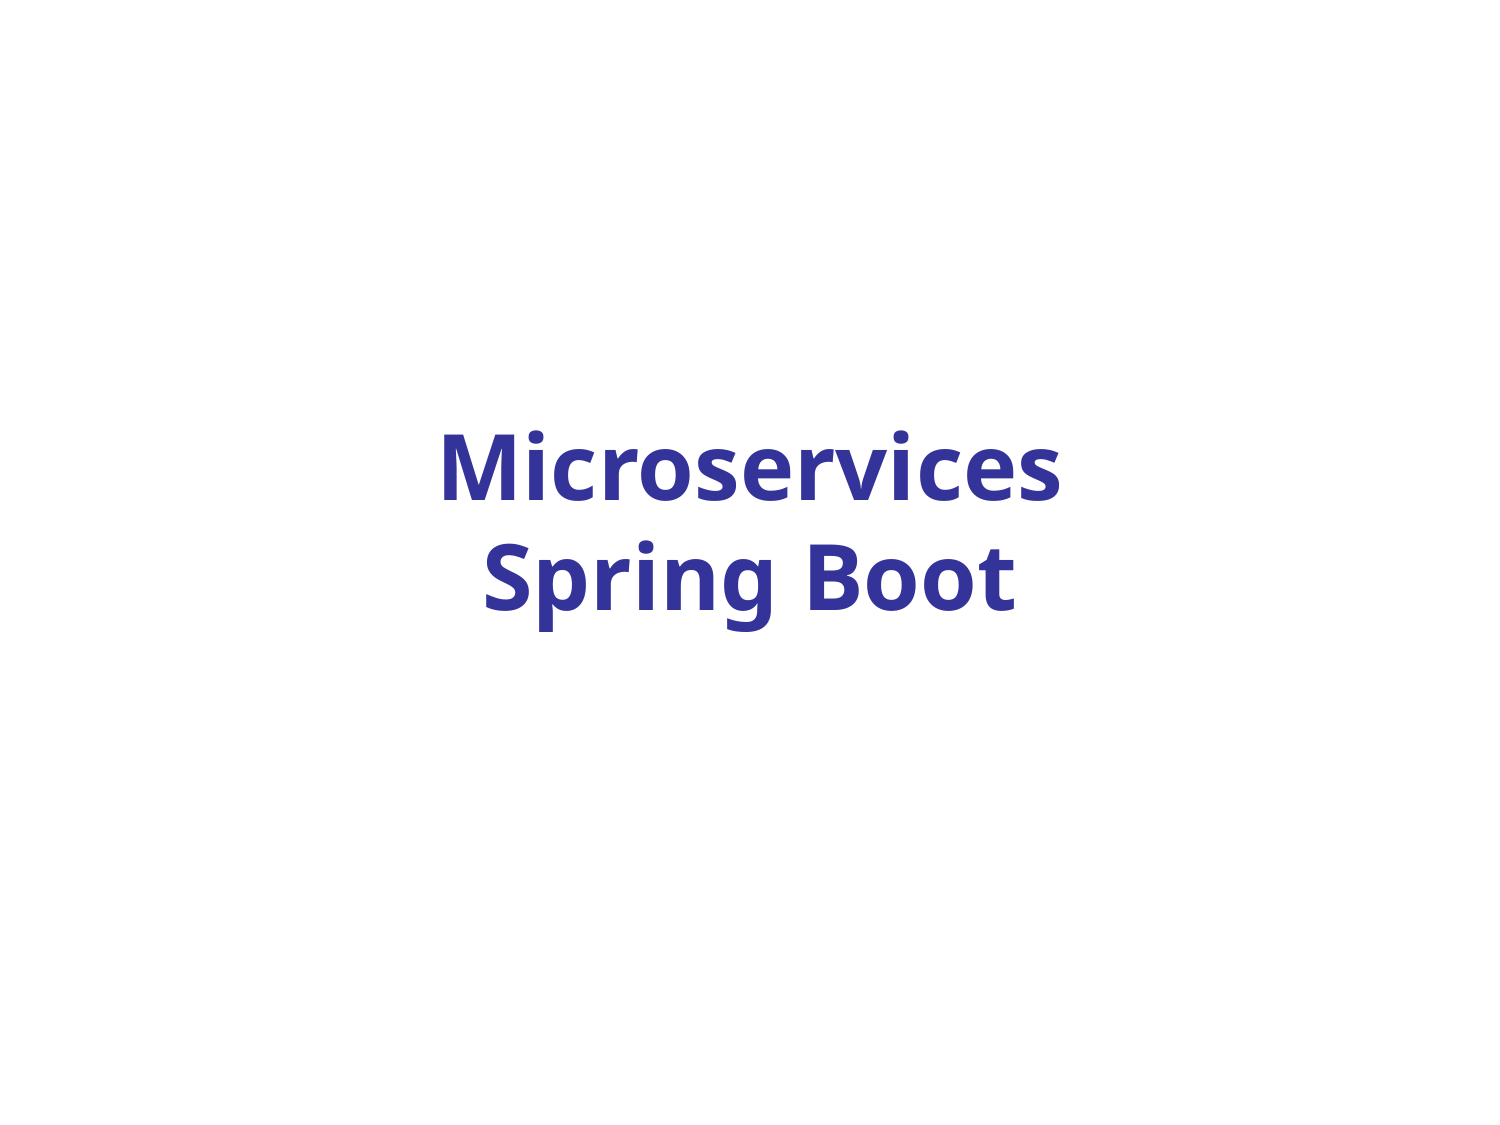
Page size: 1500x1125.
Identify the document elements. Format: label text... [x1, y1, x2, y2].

title Microservices Spring Boot [53, 427, 1447, 610]
